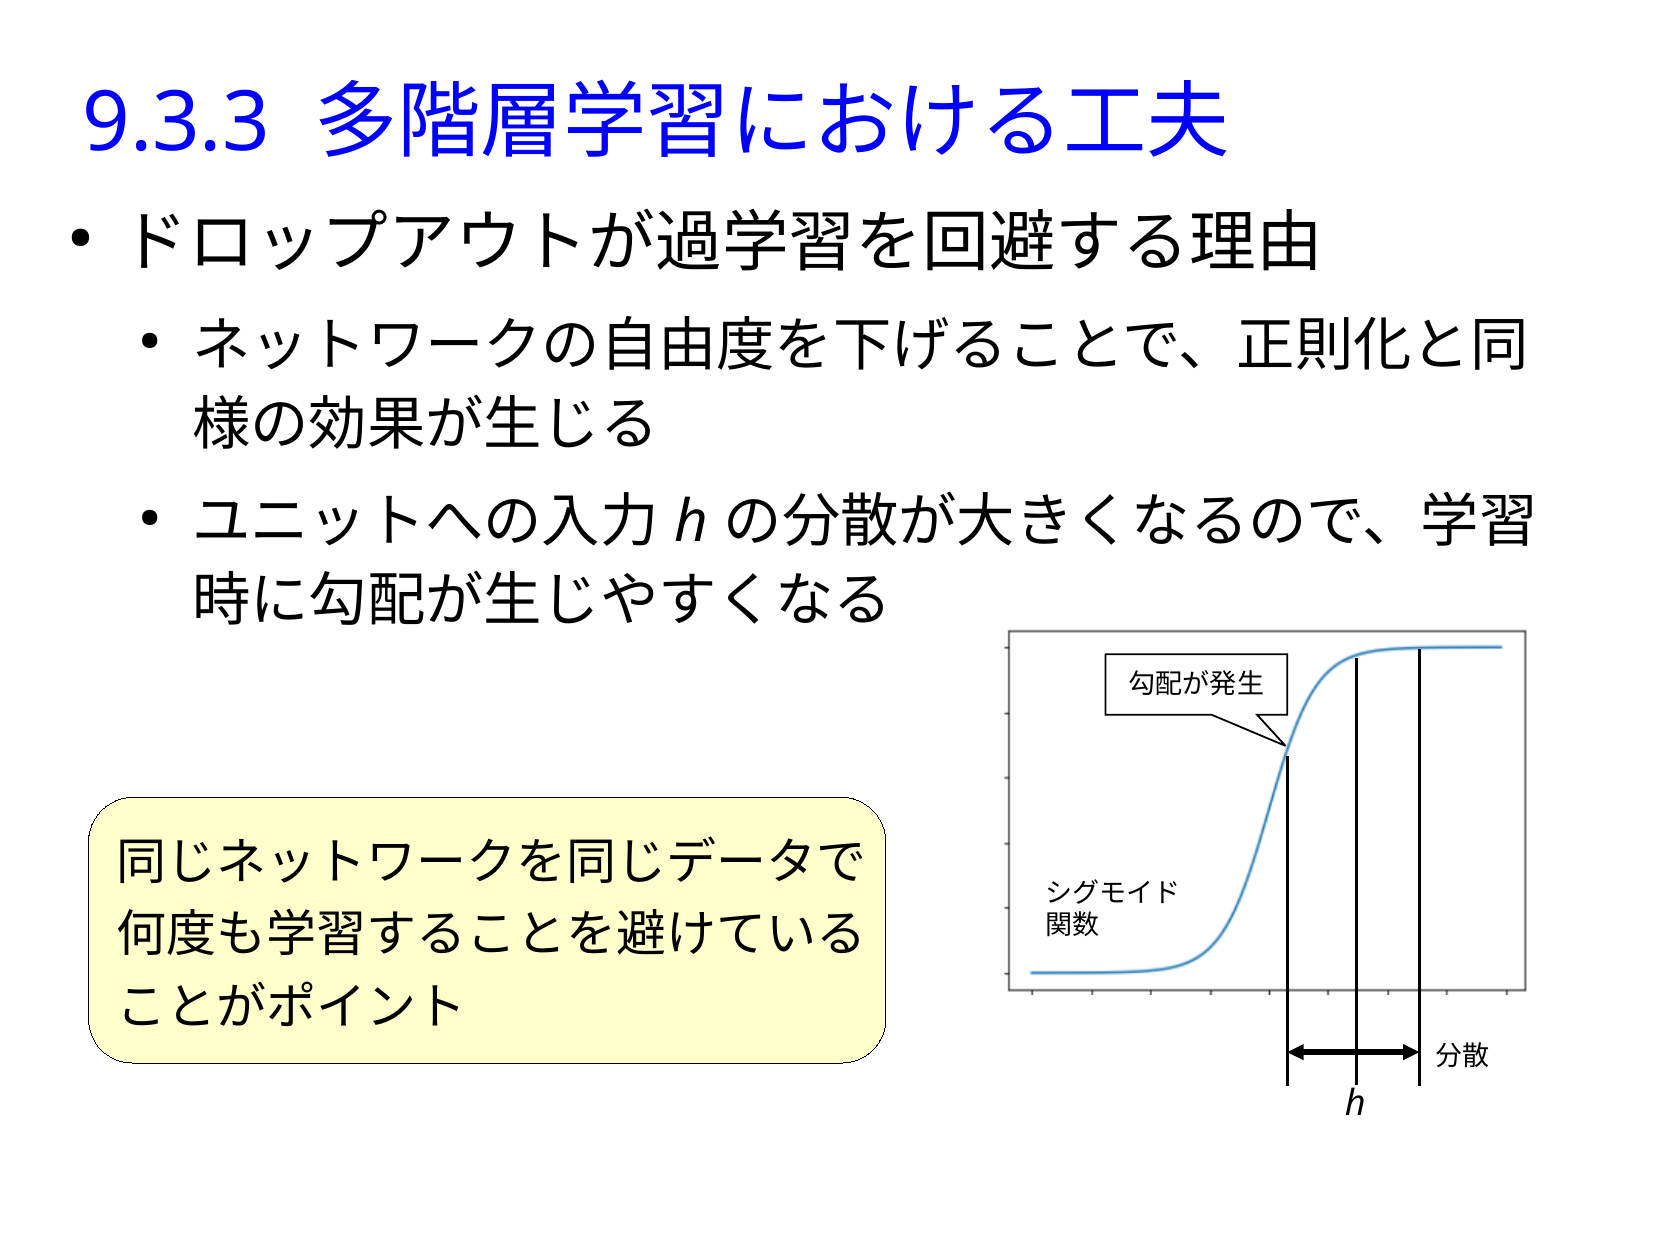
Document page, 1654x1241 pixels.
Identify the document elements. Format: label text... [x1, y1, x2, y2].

text_box 同じネットワークを同じデータで 何度も学習することを避けている ことがポイント [88, 797, 886, 1064]
picture [934, 608, 1565, 1146]
list ドロップアウトが過学習を回避する理由 ネットワークの自由度を下げることで、正則化と同様の効果が生じる ユニットへの入力hの分散が大きくなるので、学習時に勾配が生じやすくなる [50, 194, 1539, 914]
title 9.3.3 多階層学習における工夫 [82, 49, 1571, 188]
